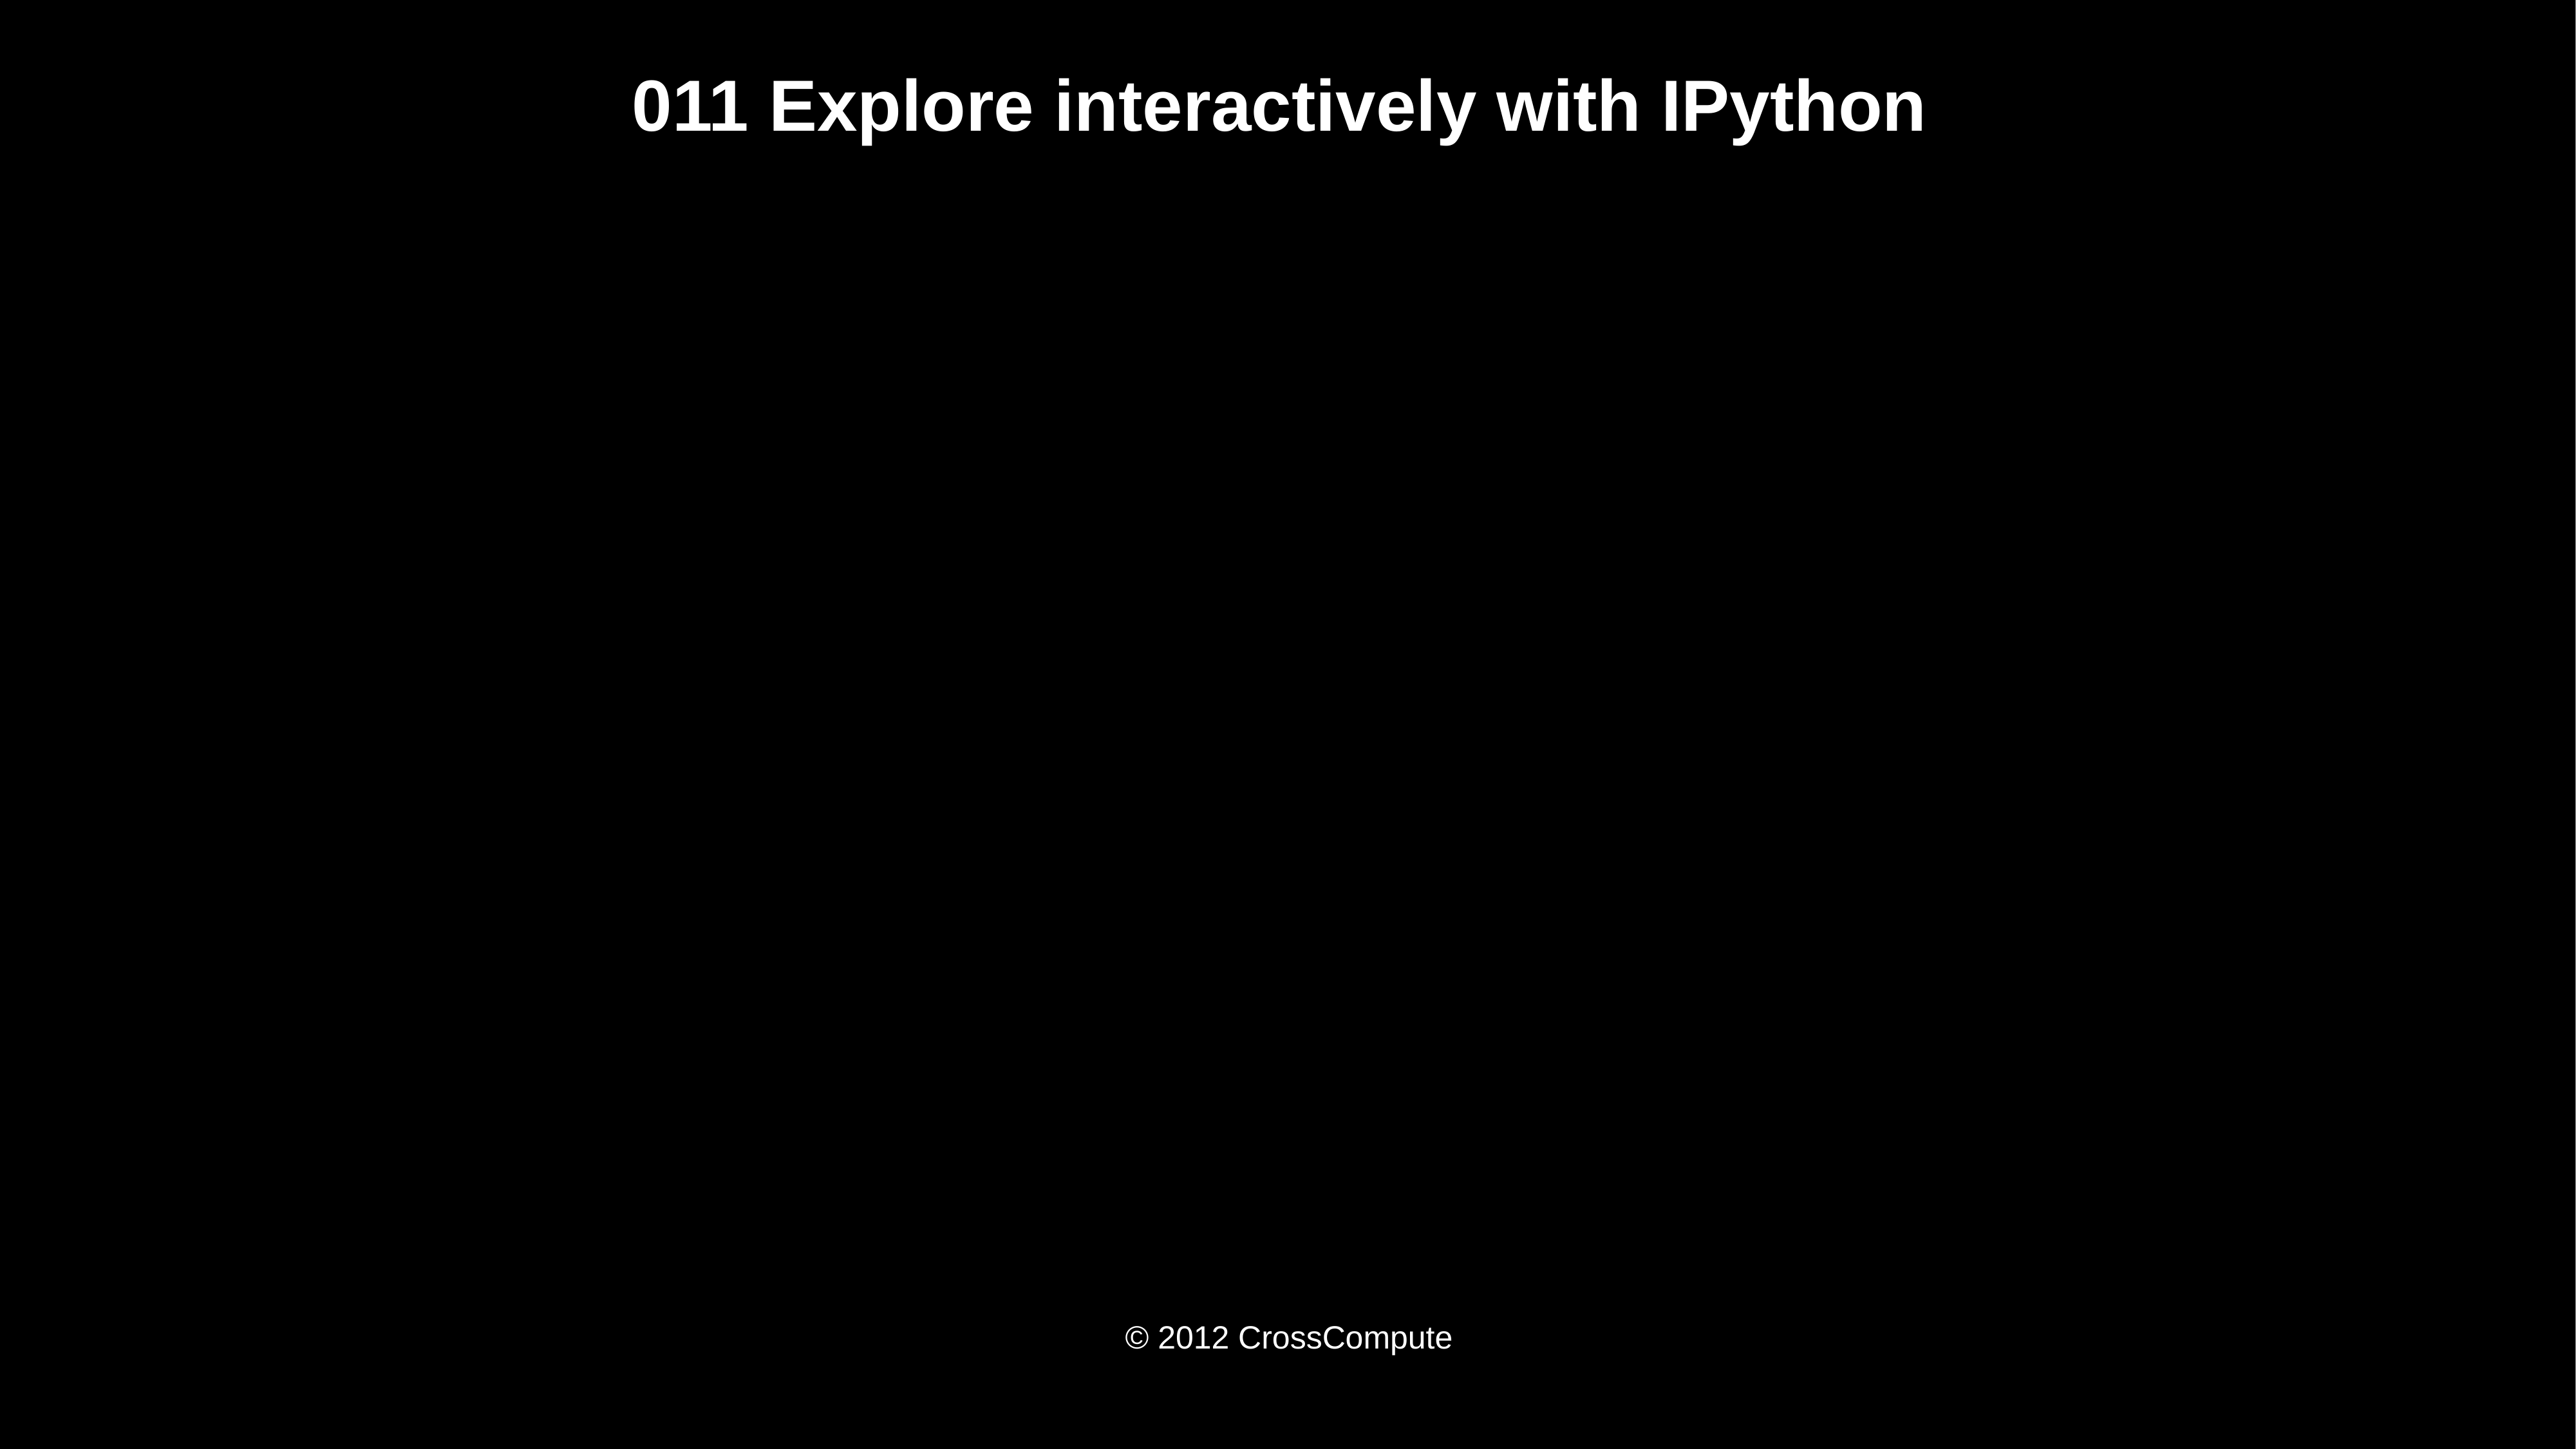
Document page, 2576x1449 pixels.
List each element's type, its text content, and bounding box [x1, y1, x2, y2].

title 011 Explore interactively with IPython [72, 19, 2488, 193]
